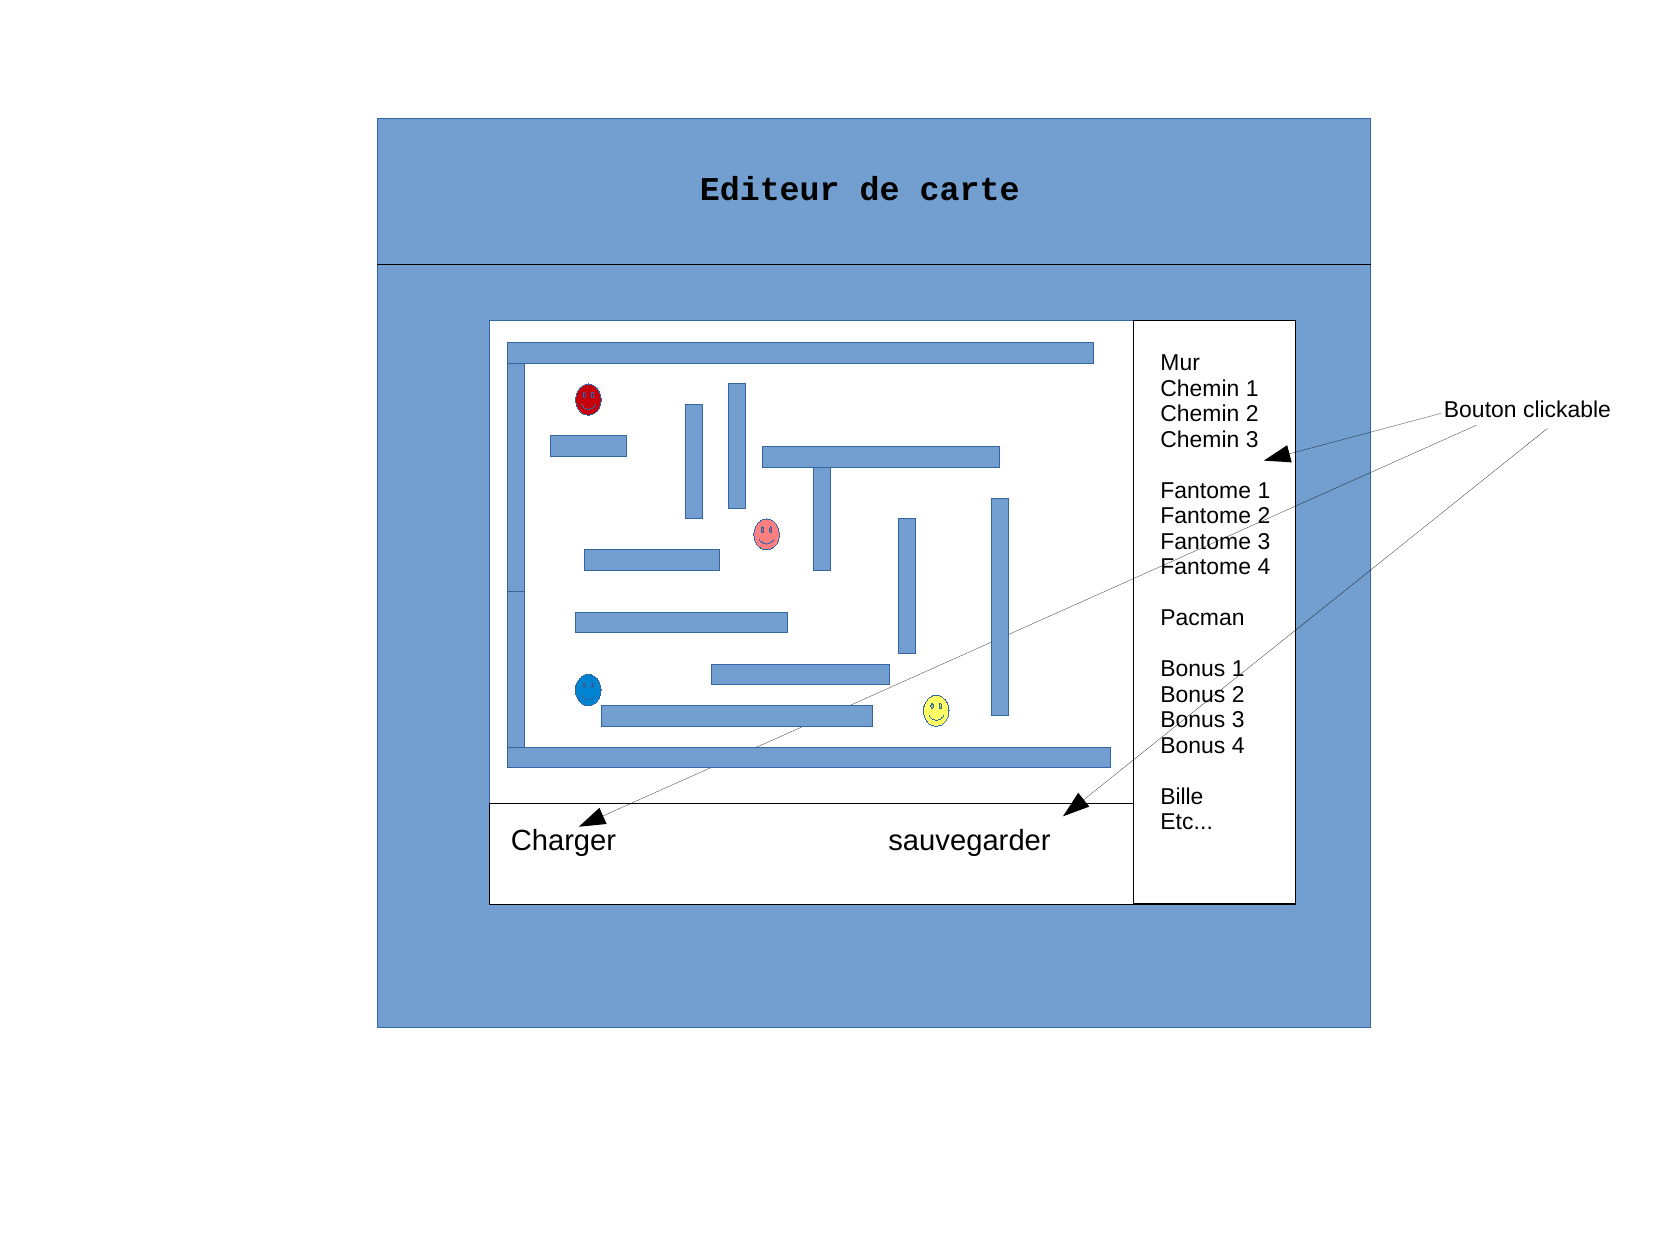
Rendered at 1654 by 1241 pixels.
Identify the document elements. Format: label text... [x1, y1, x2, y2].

text_box Mur Chemin 1 Chemin 2 Chemin 3 Fantome 1 Fantome 2 Fantome 3 Fantome 4 Pacman Bonus 1 Bonus 2 Bonus 3 Bonus 4 Bille Etc... [1145, 631, 1296, 867]
text_box [377, 265, 1371, 1028]
text_box [1296, 433, 1371, 505]
text_box [1296, 473, 1371, 628]
text_box Charger sauvegarder [496, 816, 1099, 863]
text_box Bouton clickable [1429, 389, 1642, 429]
text_box Mur Chemin 1 Chemin 2 Chemin 3 Fantome 1 Fantome 2 Fantome 3 Fantome 4 Pacman Bonus 1 Bonus 2 Bonus 3 Bonus 4 Bille Etc... [1145, 507, 1296, 749]
text_box [377, 118, 1371, 264]
text_box Editeur de carte [685, 165, 1169, 259]
text_box Mur Chemin 1 Chemin 2 Chemin 3 Fantome 1 Fantome 2 Fantome 3 Fantome 4 Pacman Bonus 1 Bonus 2 Bonus 3 Bonus 4 Bille Etc... [1145, 342, 1296, 572]
